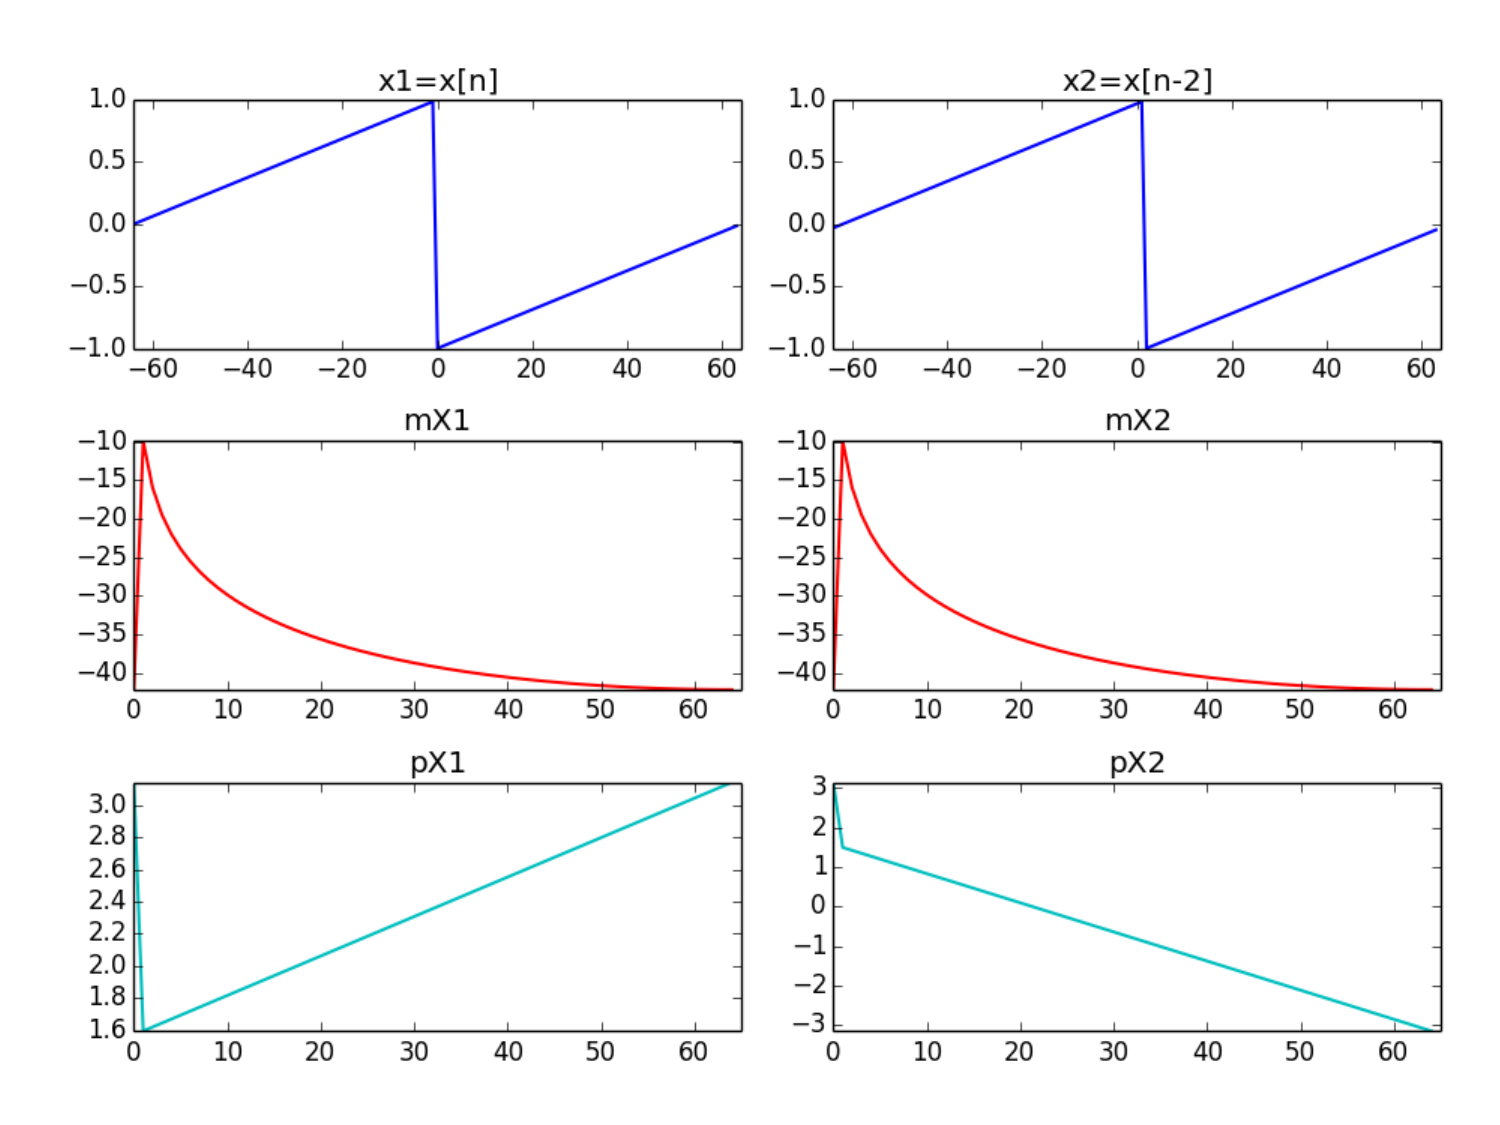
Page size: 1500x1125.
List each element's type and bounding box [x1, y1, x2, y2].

picture [42, 40, 1468, 1091]
